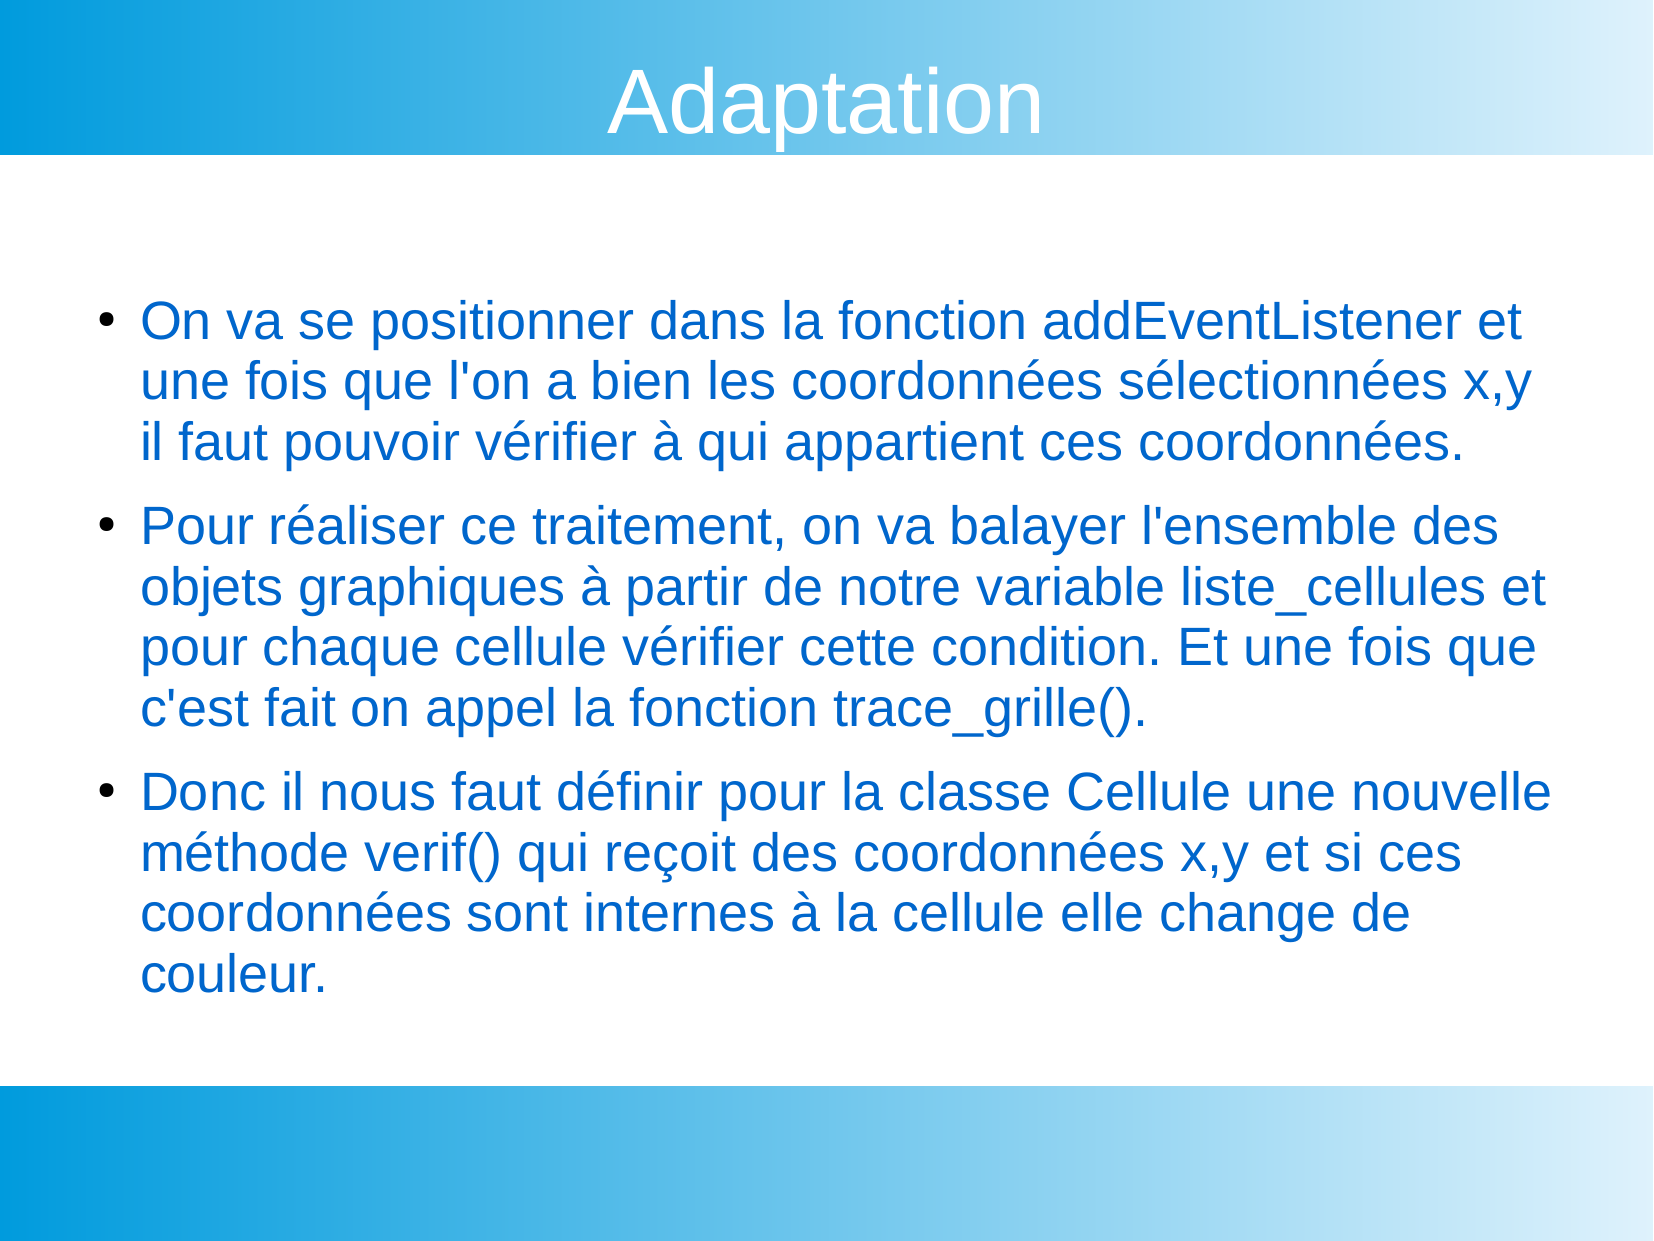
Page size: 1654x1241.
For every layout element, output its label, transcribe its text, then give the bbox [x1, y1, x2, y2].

title Adaptation [82, 49, 1571, 155]
list On va se positionner dans la fonction addEventListener et une fois que l'on a bien les coordonnées sélectionnées x,y il faut pouvoir vérifier à qui appartient ces coordonnées. Pour réaliser ce traitement, on va balayer l'ensemble des objets graphiques à partir de notre variable liste_cellules et pour chaque cellule vérifier cette condition. Et une fois que c'est fait on appel la fonction trace_grille(). Donc il nous faut définir pour la classe Cellule une nouvelle méthode verif() qui reçoit des coordonnées x,y et si ces coordonnées sont internes à la cellule elle change de couleur. [82, 290, 1571, 1010]
